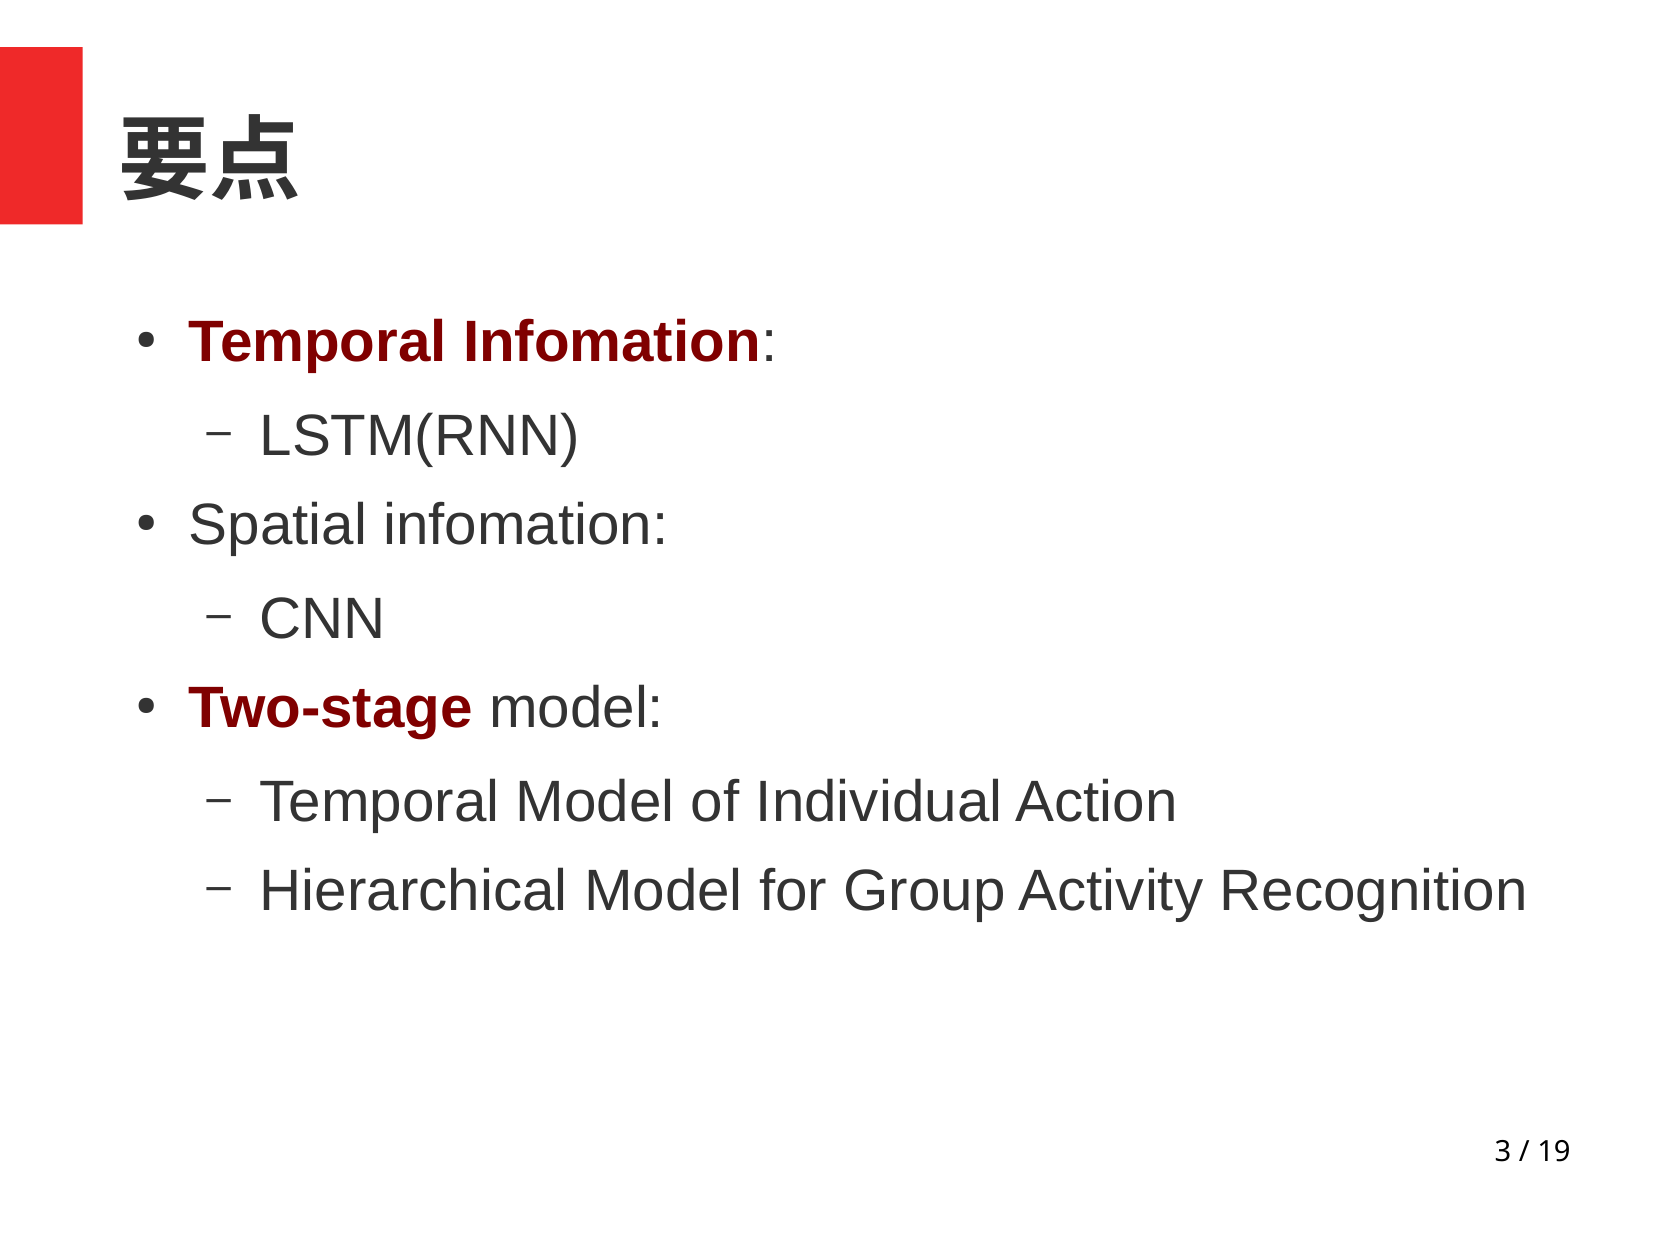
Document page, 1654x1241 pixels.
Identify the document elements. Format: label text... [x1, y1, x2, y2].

list Temporal Infomation: LSTM(RNN) Spatial infomation: CNN Two-stage model: Temporal Model of Individual Action Hierarchical Model for Group Activity Recognition [118, 308, 1536, 1028]
title 要点 [118, 49, 1571, 257]
